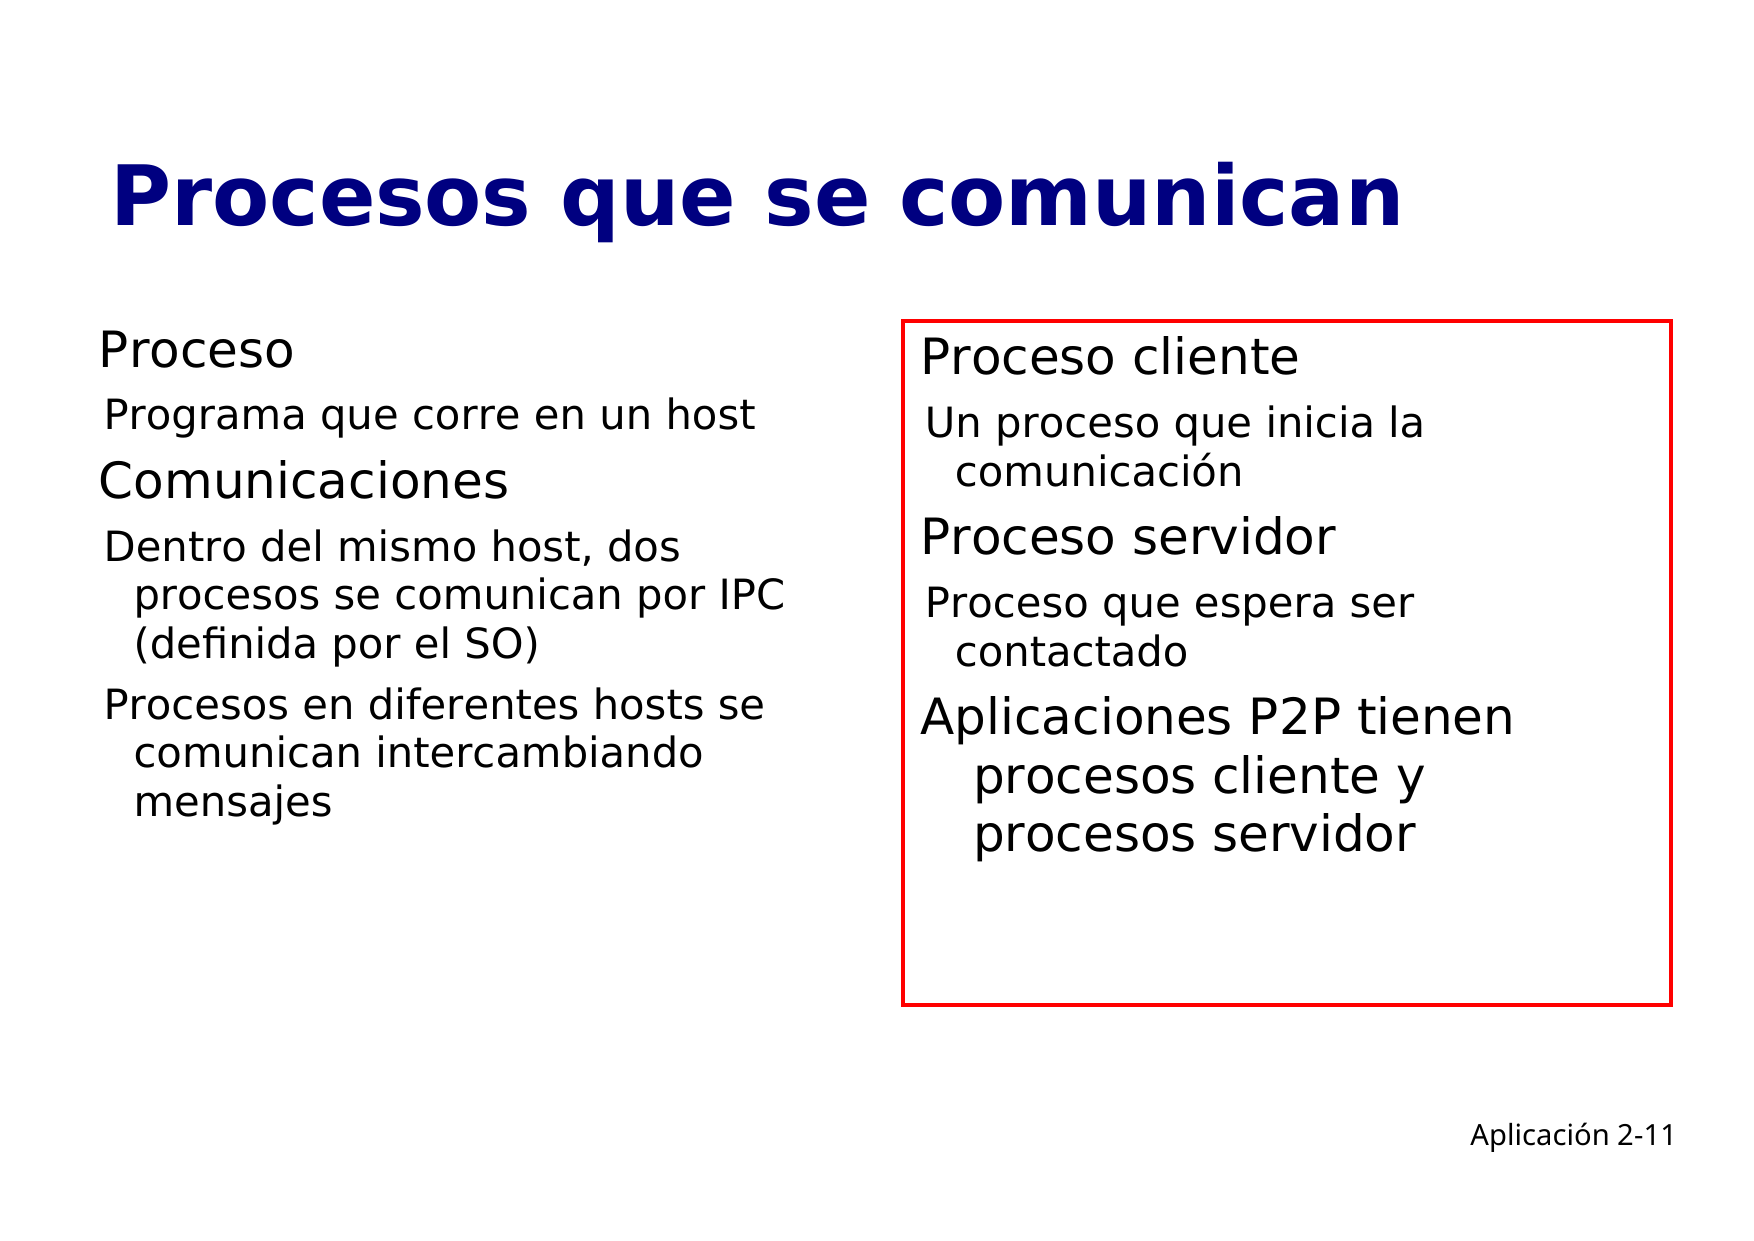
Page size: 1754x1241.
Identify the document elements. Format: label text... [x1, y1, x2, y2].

title Procesos que se comunican [95, 88, 1671, 305]
list Proceso cliente Un proceso que inicia la comunicación Proceso servidor Proceso que espera ser contactado Aplicaciones P2P tienen procesos cliente y procesos servidor [902, 320, 1672, 1006]
list Proceso Programa que corre en un host Comunicaciones Dentro del mismo host, dos procesos se comunican por IPC (definida por el SO) Procesos en diferentes hosts se comunican intercambiando mensajes [95, 320, 865, 1109]
